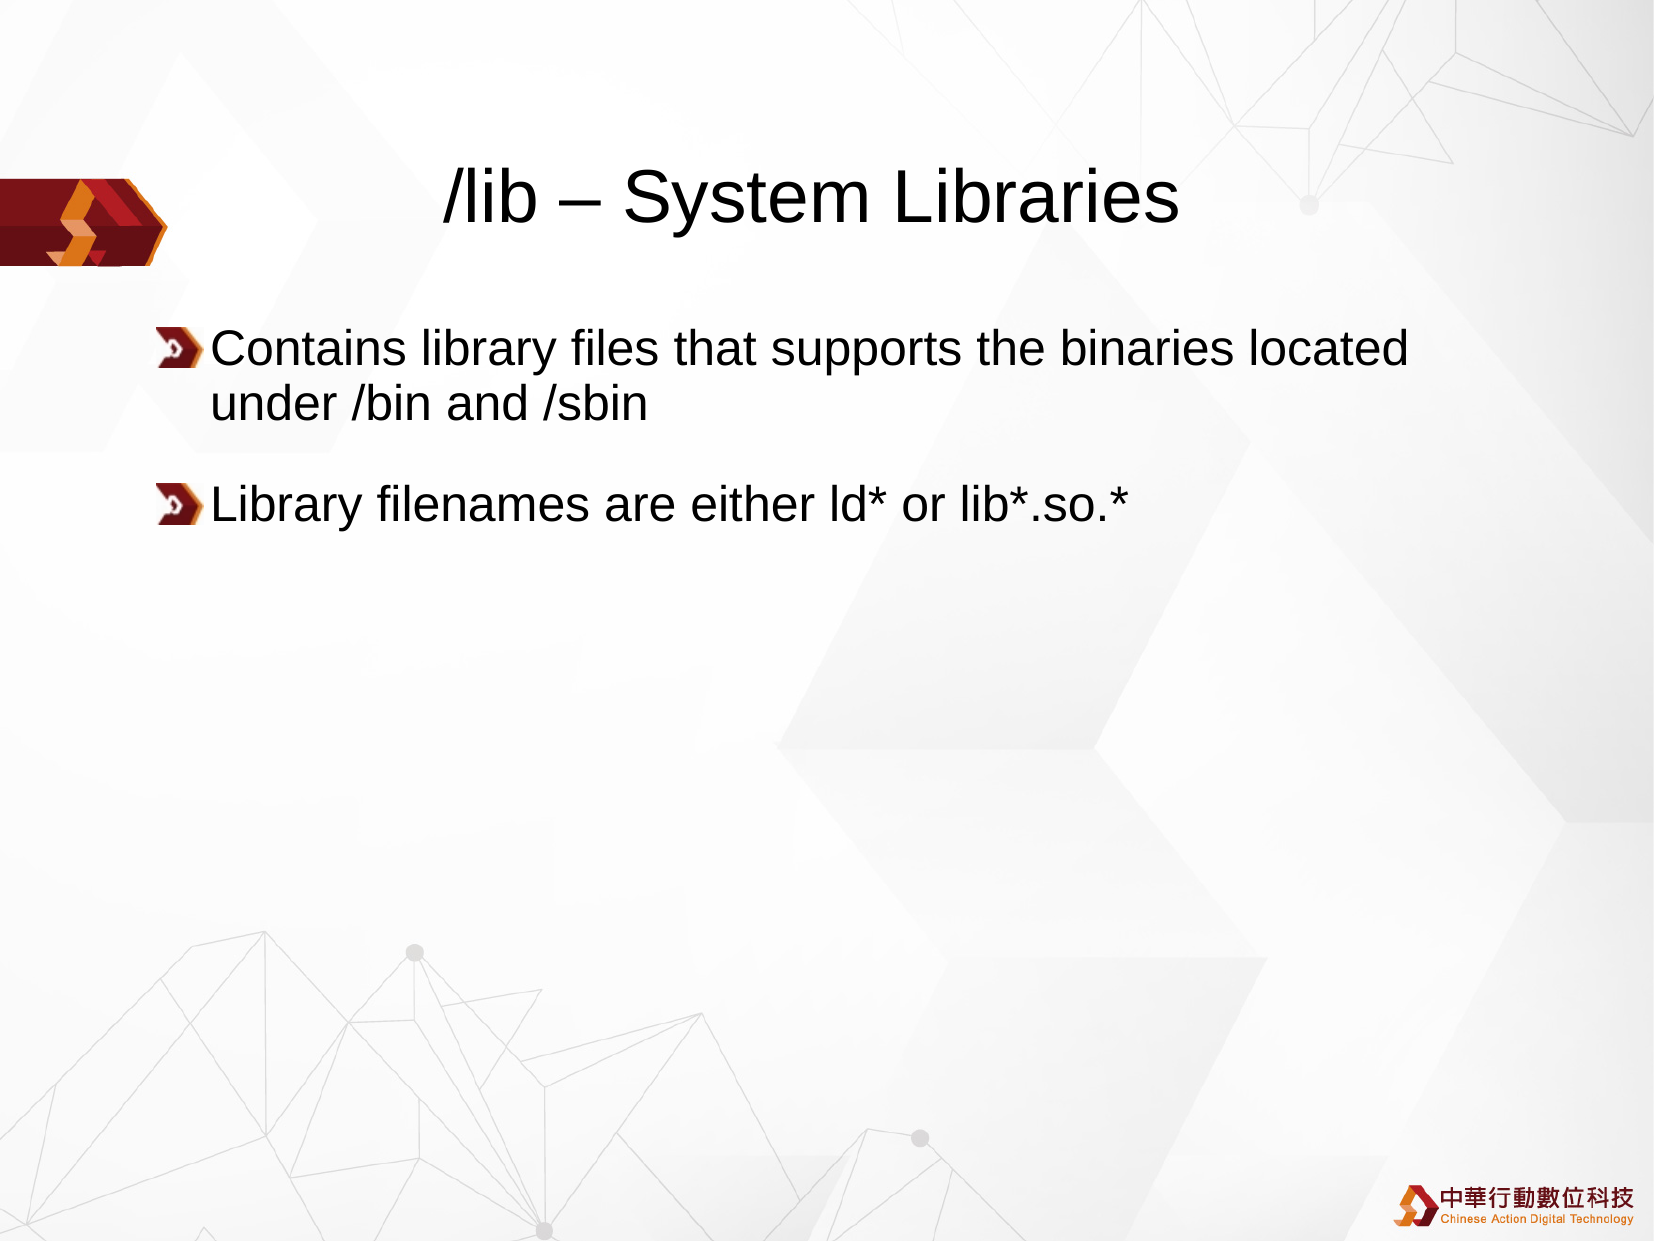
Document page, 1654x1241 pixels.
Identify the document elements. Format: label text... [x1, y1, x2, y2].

picture [0, 0, 1654, 1241]
title /lib – System Libraries [118, 112, 1506, 281]
list Contains library files that supports the binaries located under /bin and /sbin Library filenames are either ld* or lib*.so.* [118, 319, 1571, 1040]
